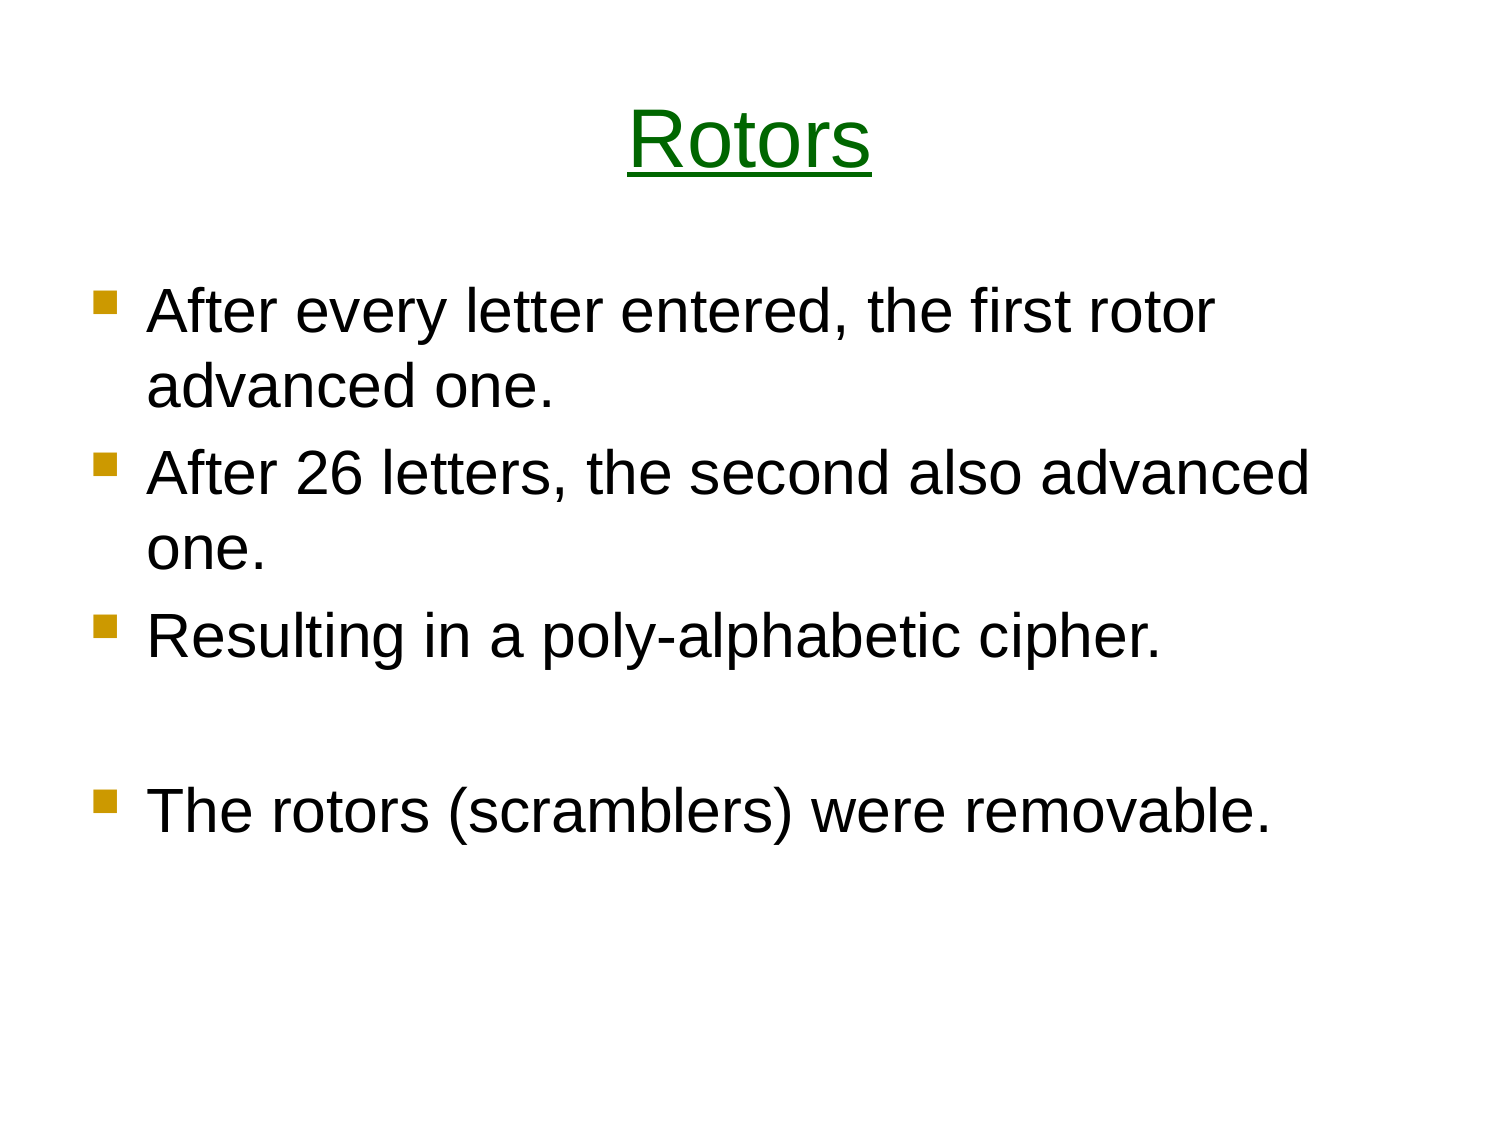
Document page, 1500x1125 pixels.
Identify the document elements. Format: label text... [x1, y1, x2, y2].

list After every letter entered, the first rotor advanced one. After 26 letters, the second also advanced one. Resulting in a poly-alphabetic cipher. The rotors (scramblers) were removable. [75, 262, 1425, 1006]
title Rotors [75, 88, 1425, 190]
